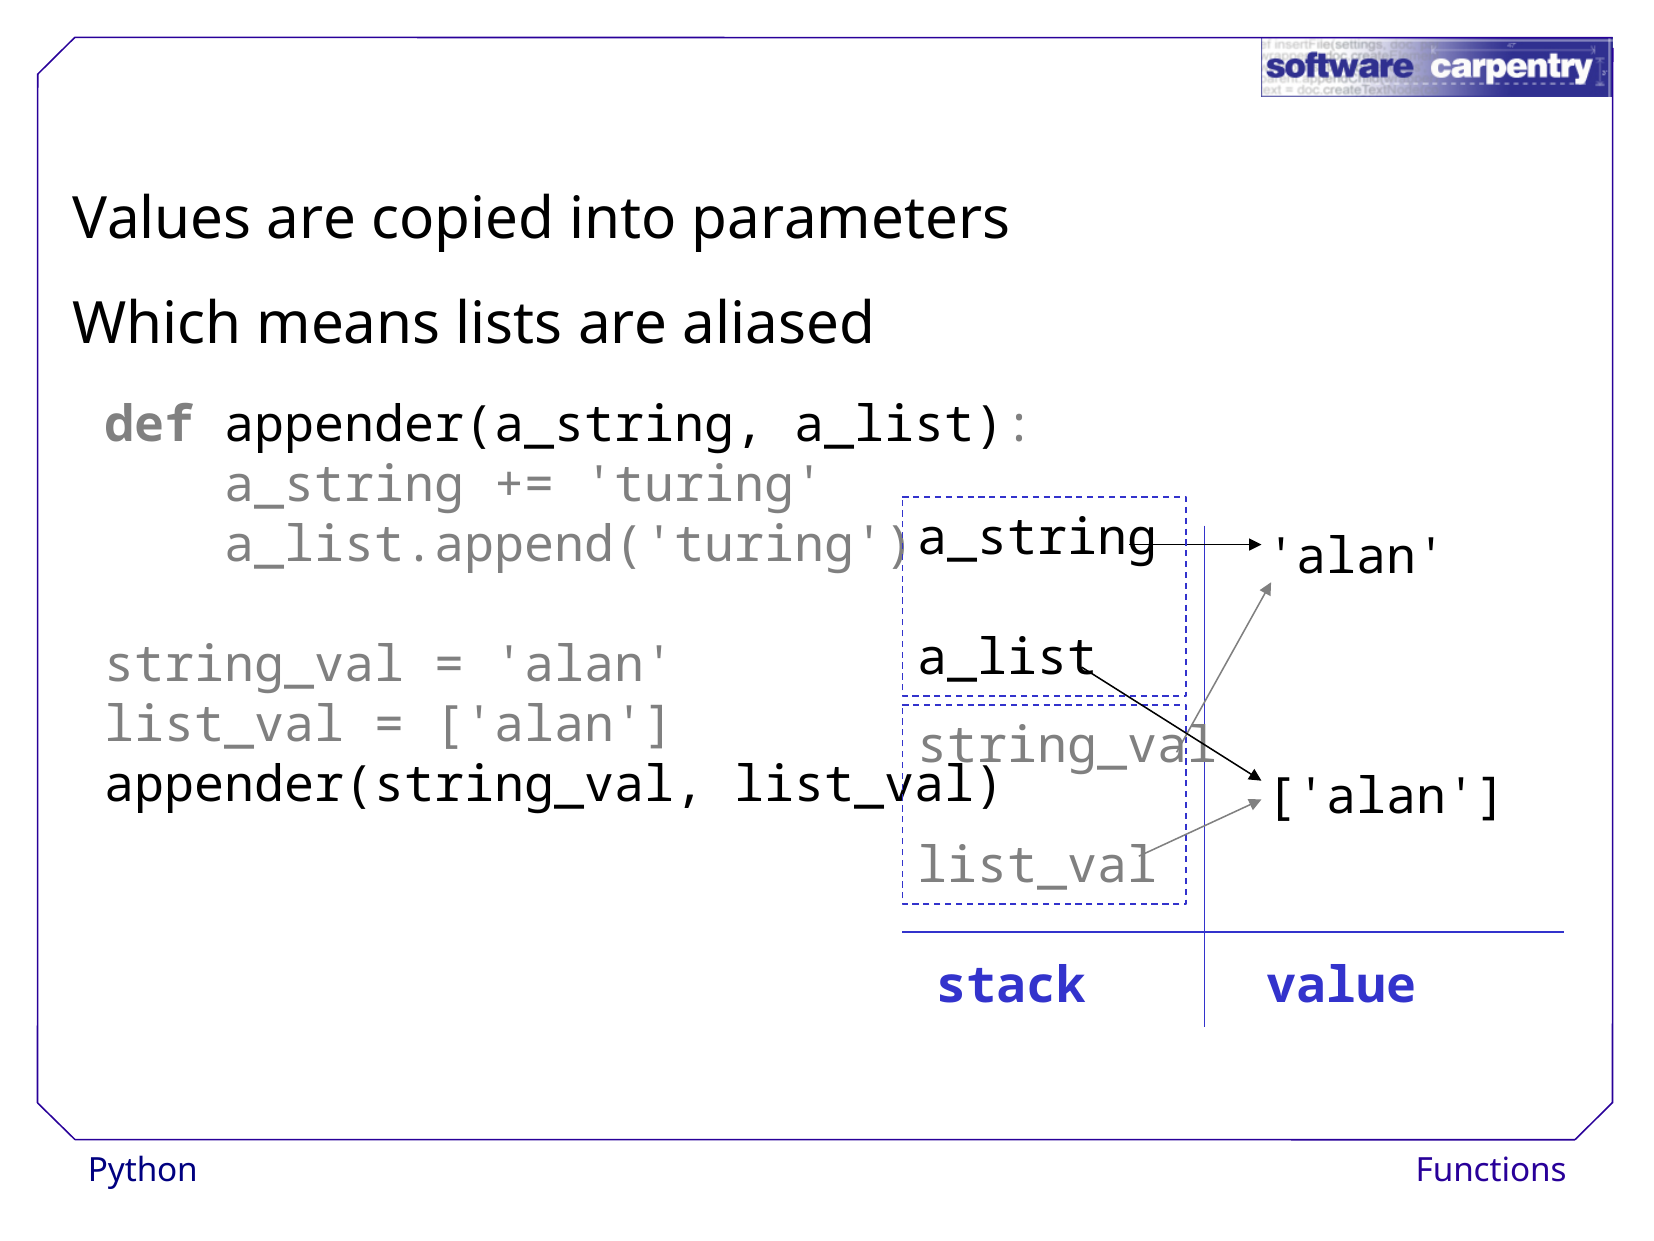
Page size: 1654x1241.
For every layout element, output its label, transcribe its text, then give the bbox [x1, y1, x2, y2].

text_box string_val list_val [1145, 705, 1187, 731]
text_box Values are copied into parameters Which means lists are aliased [57, 137, 1175, 364]
text_box a_string a_list [902, 497, 1187, 696]
text_box string_val list_val [902, 705, 1187, 904]
text_box value [1252, 950, 1517, 1027]
text_box stack [921, 950, 1187, 1027]
text_box 'alan' ['alan'] [1252, 516, 1583, 885]
text_box def appender(a_string, a_list): a_string += 'turing' a_list.append('turing') string_val = 'alan' list_val = ['alan'] appender(string_val, list_val) [89, 383, 931, 1093]
picture [1261, 39, 1613, 97]
